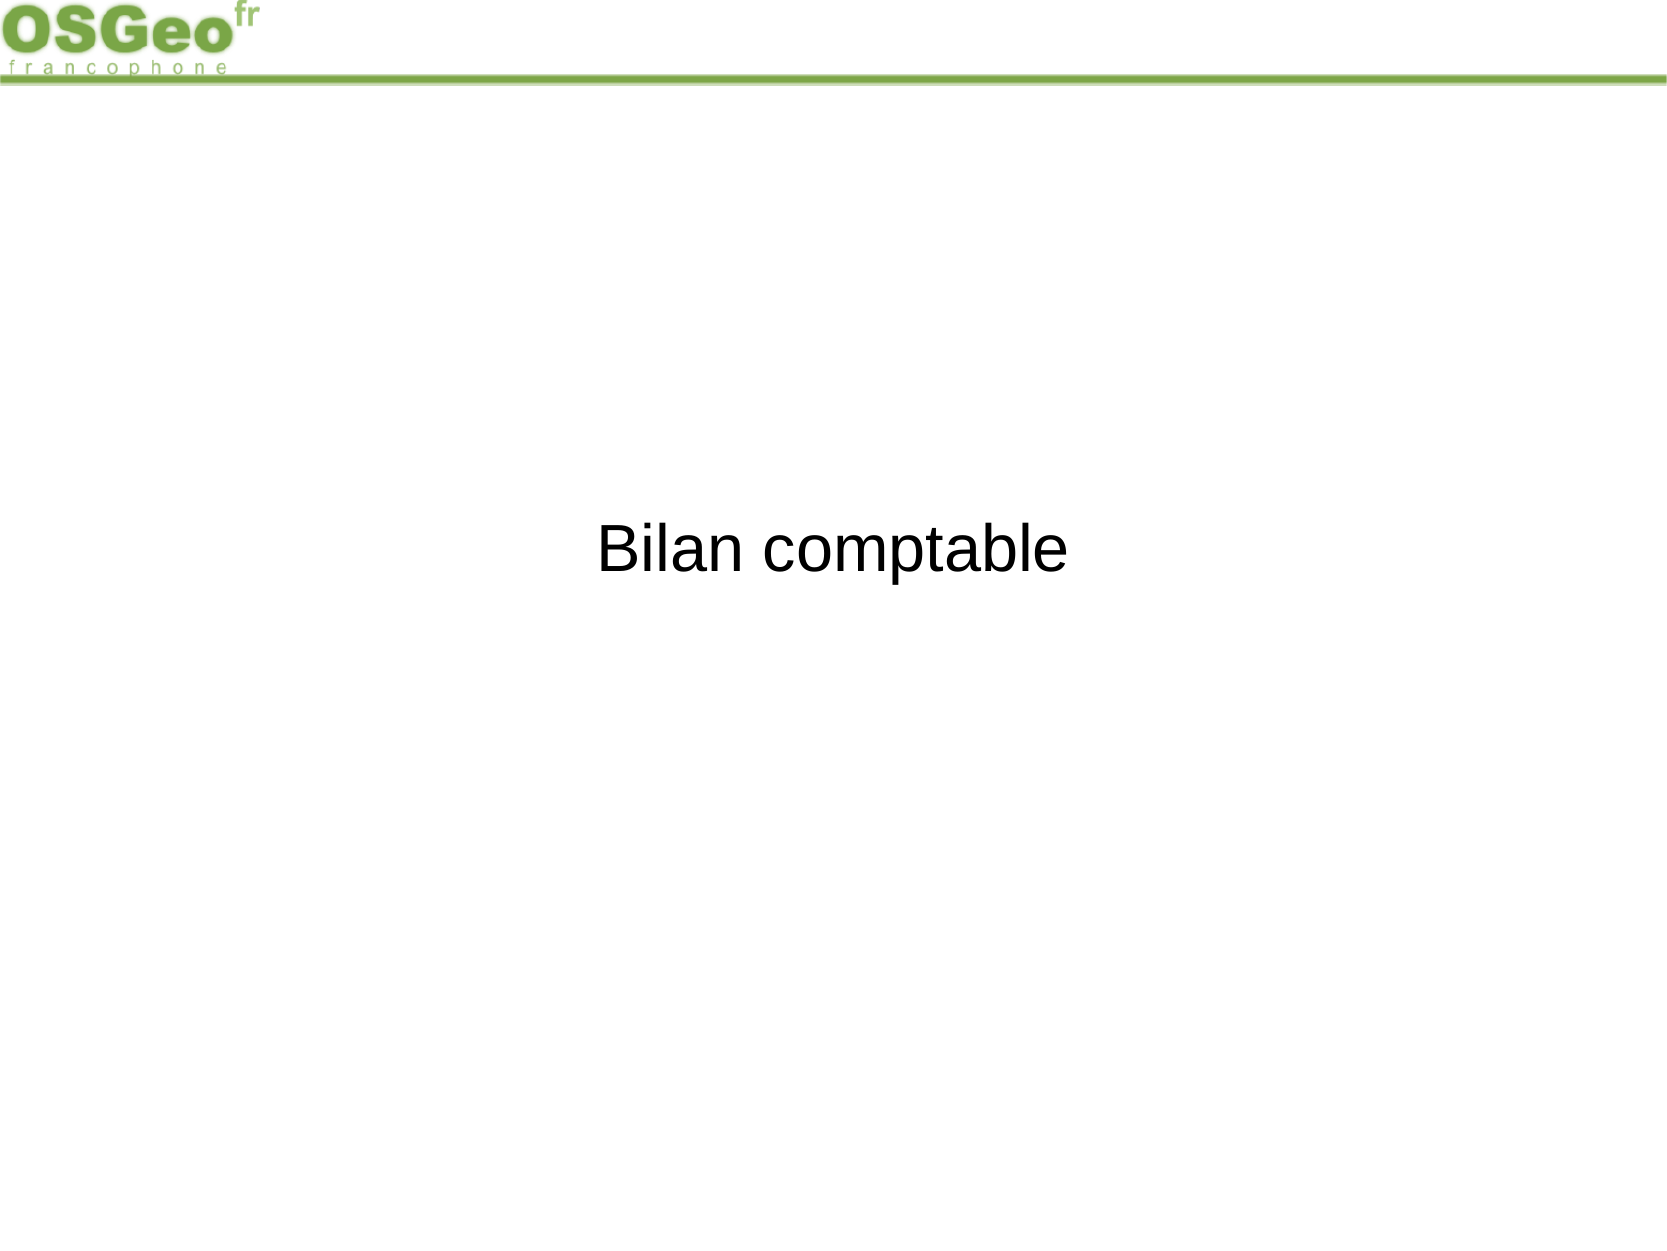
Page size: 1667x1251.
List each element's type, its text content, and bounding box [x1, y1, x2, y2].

subtitle Bilan comptable [83, 79, 1584, 1018]
picture [0, 0, 1667, 86]
